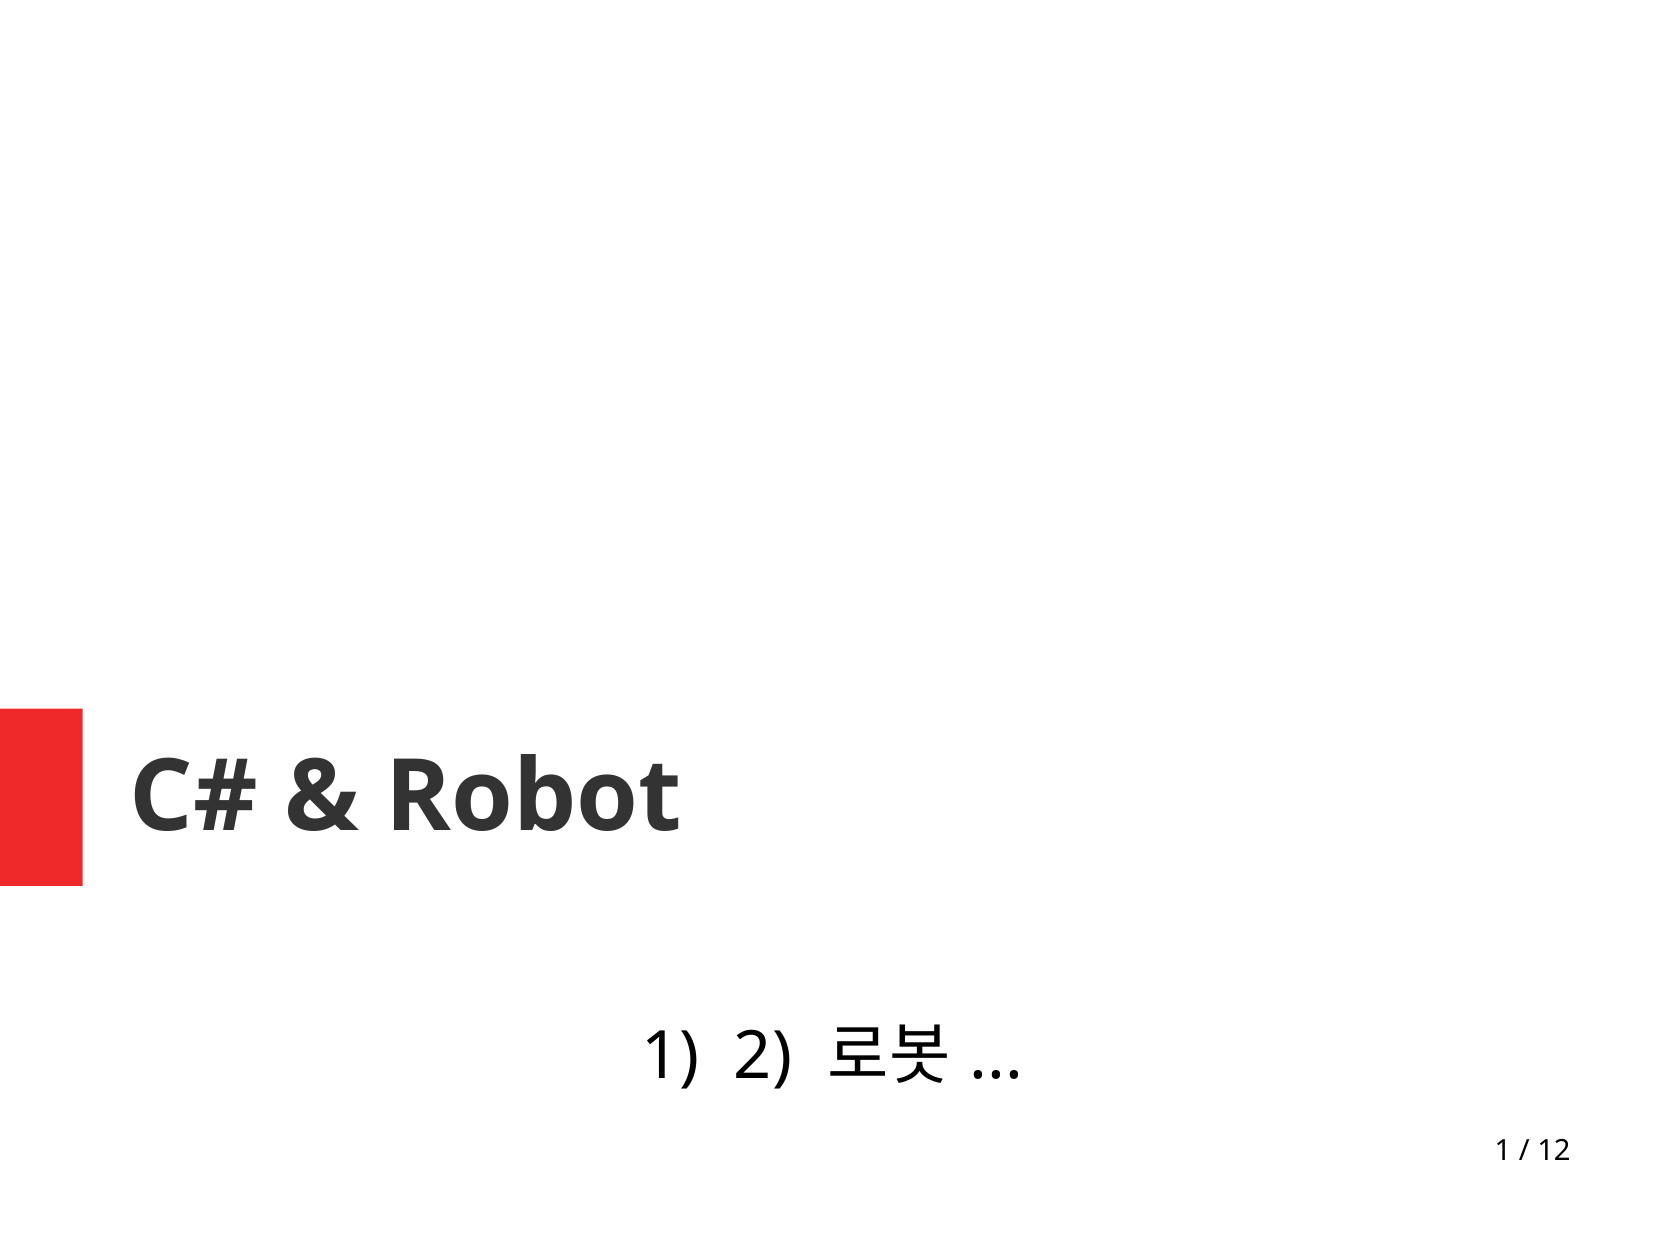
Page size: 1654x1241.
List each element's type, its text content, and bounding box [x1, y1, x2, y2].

subtitle 1) 2) 로봇... [129, 968, 1536, 1130]
title C# & Robot [129, 655, 1536, 928]
